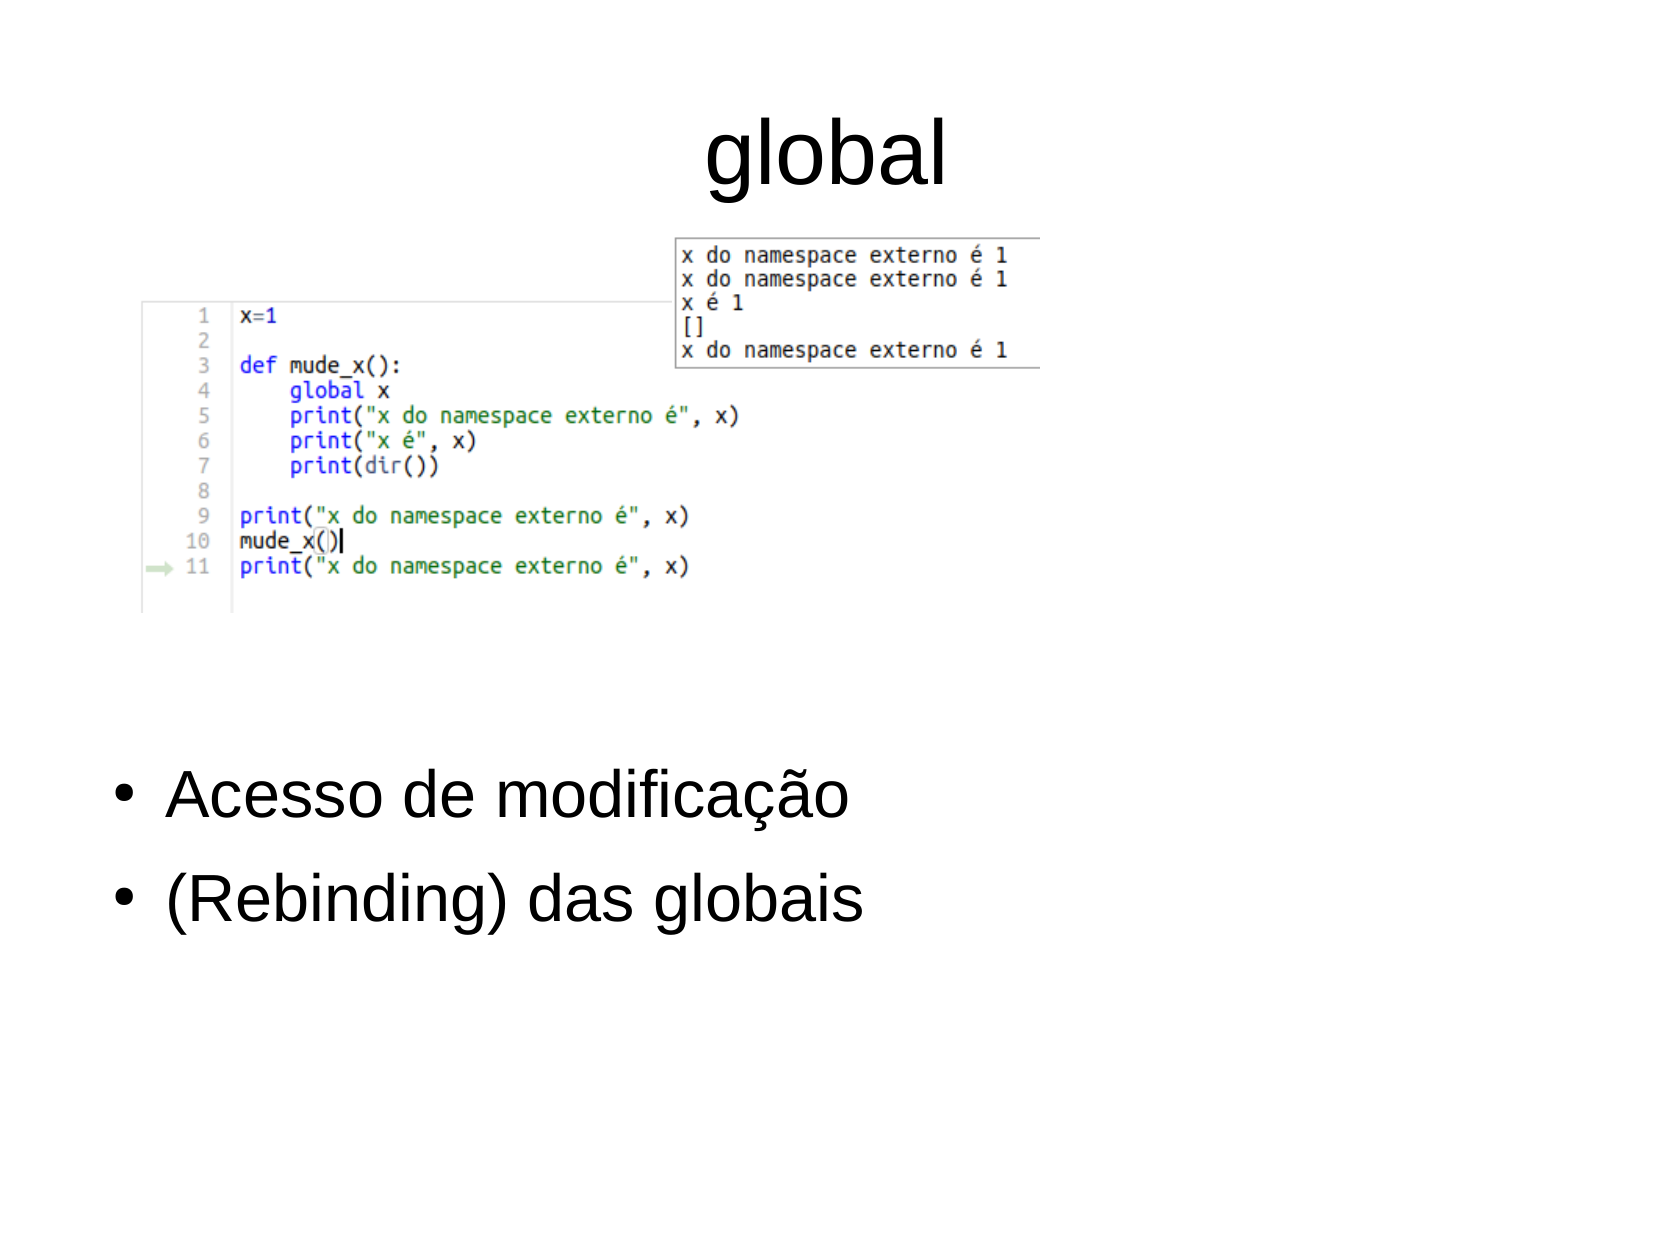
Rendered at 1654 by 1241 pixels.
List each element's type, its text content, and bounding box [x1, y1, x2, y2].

title global [82, 49, 1571, 257]
list Acesso de modificação (Rebinding) das globais [94, 757, 1583, 1241]
picture [129, 233, 1040, 613]
